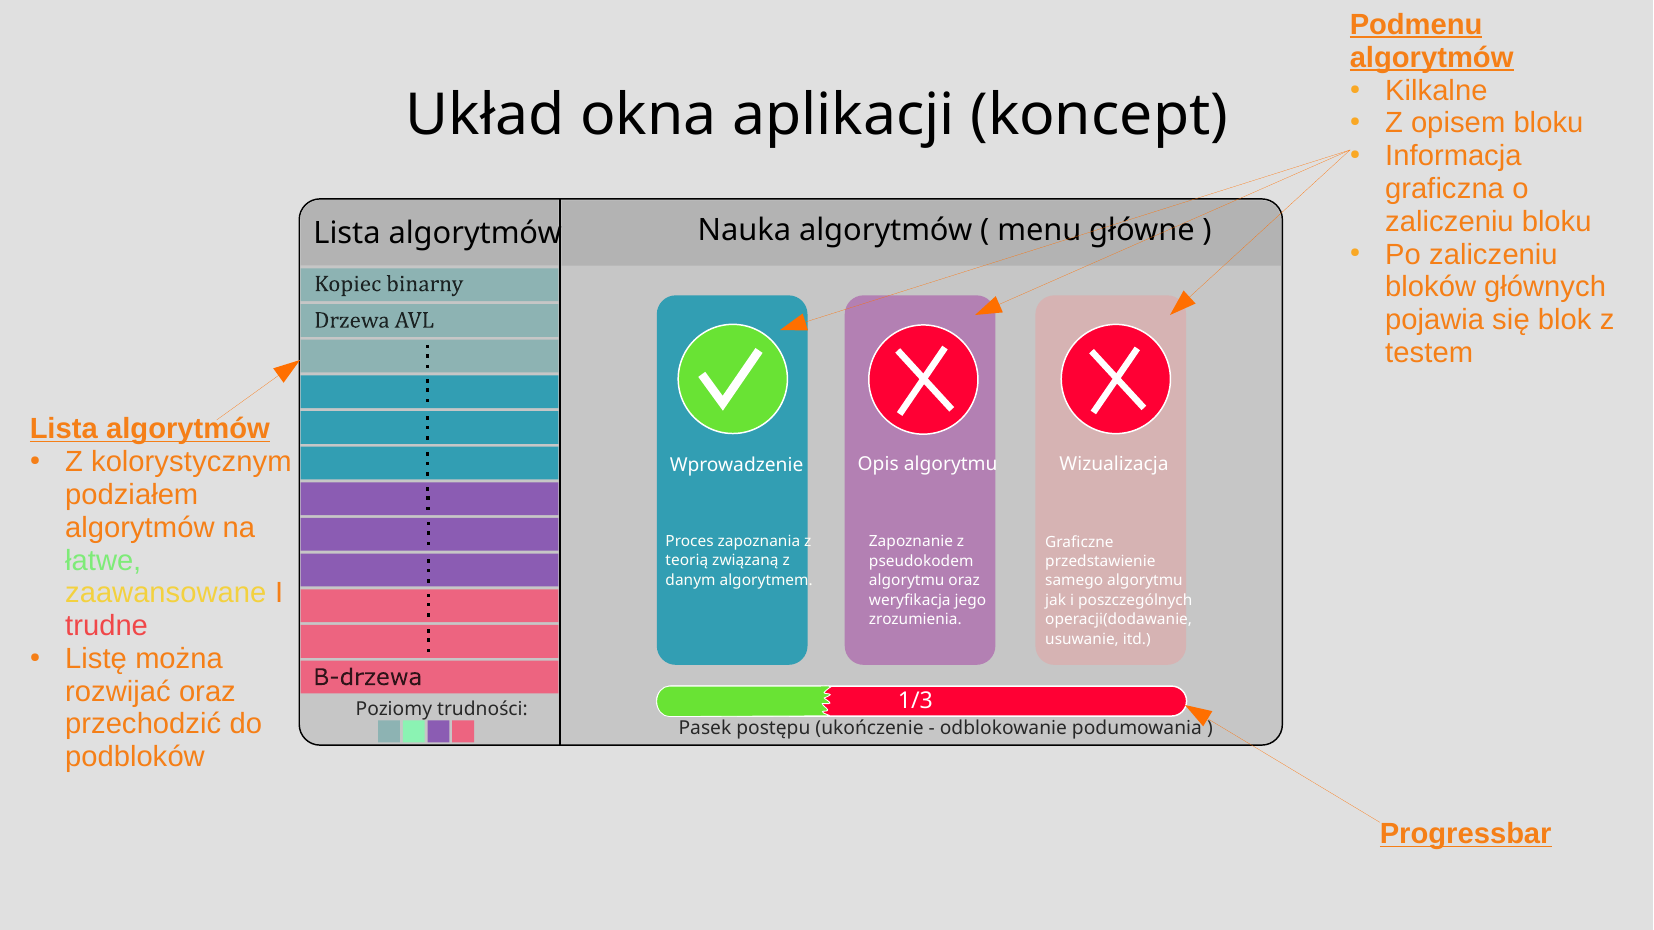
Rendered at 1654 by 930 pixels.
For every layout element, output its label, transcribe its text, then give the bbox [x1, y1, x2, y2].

picture [216, 0, 1366, 901]
text_box Progressbar [1365, 810, 1576, 858]
text_box Podmenu algorytmów Kilkalne Z opisem bloku Informacja graficzna o zaliczeniu bloku Po zaliczeniu bloków głównych pojawia się blok z testem [1335, 0, 1636, 541]
text_box Lista algorytmów Z kolorystycznym podziałem algorytmów na łatwe, zaawansowane I trudne Listę można rozwijać oraz przechodzić do podbloków [15, 405, 316, 861]
